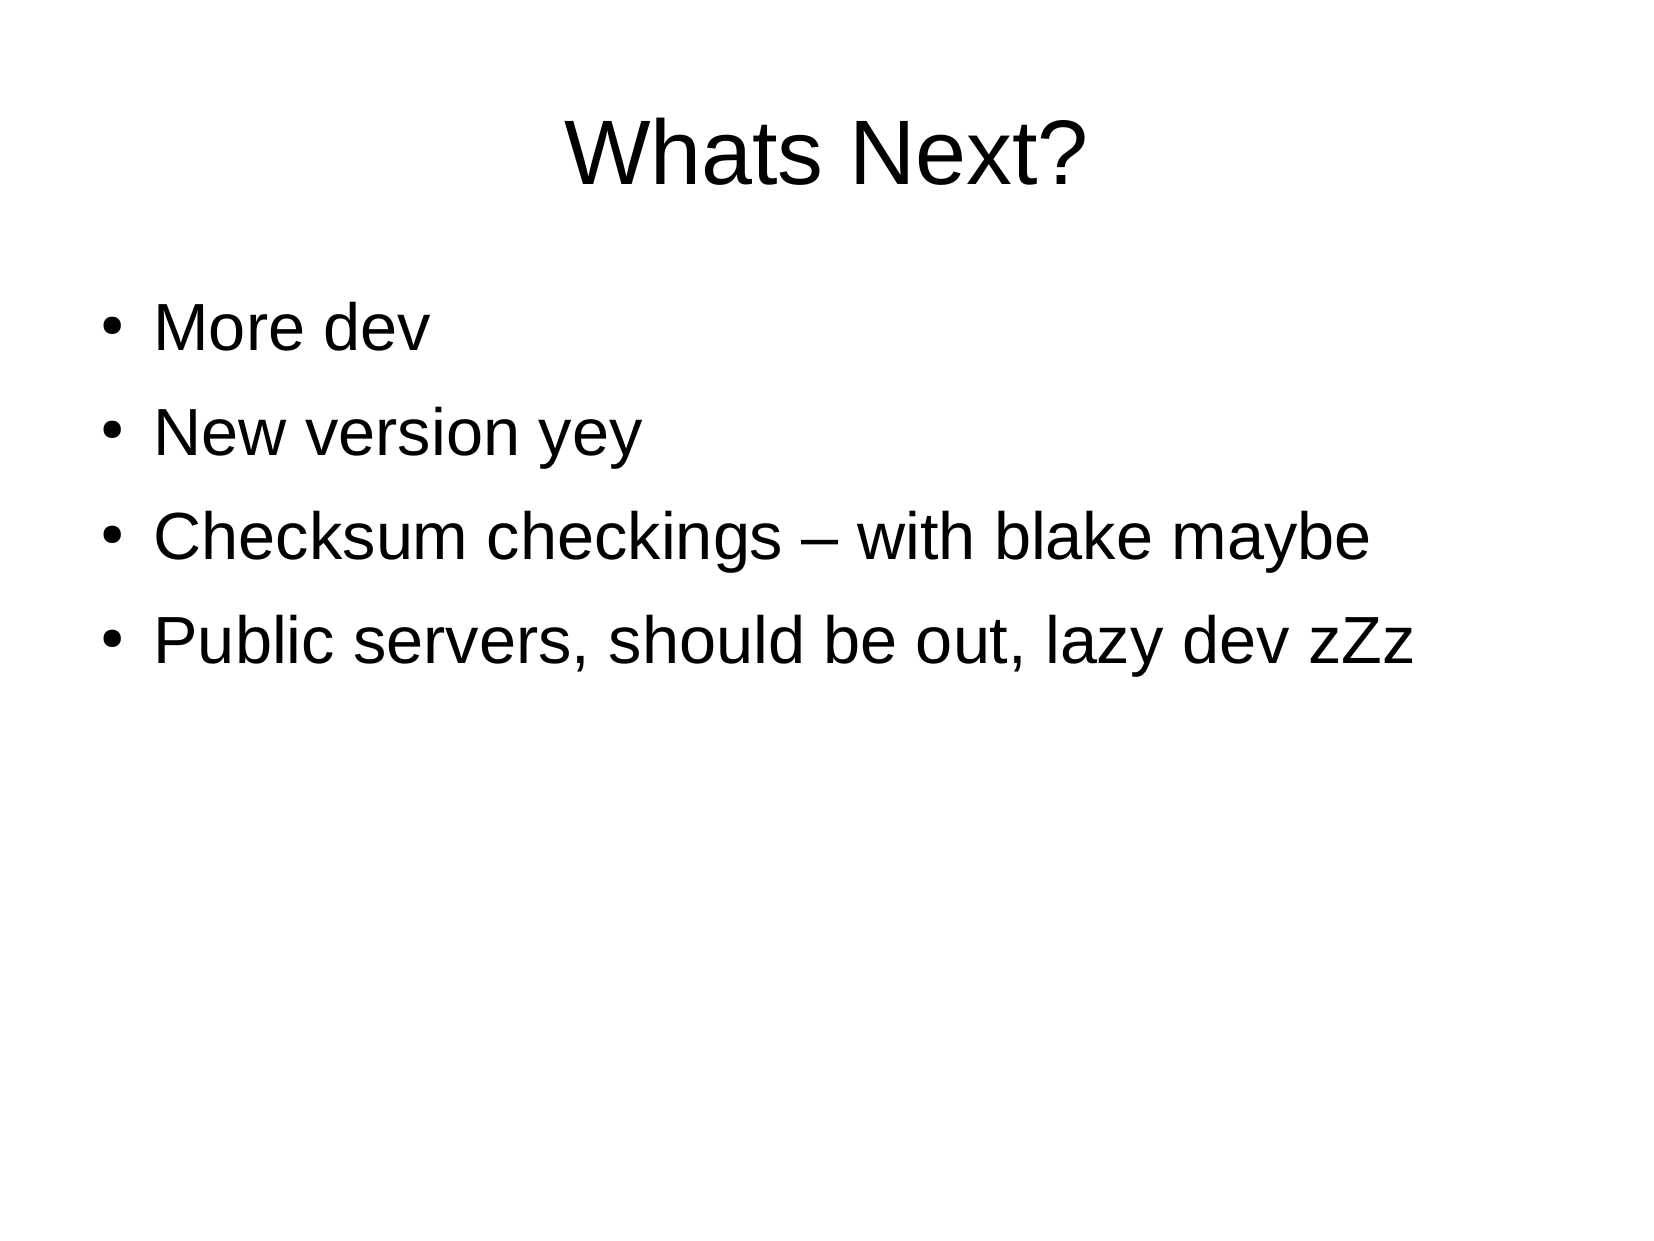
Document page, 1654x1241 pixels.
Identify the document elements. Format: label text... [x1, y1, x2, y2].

list More dev New version yey Checksum checkings – with blake maybe Public servers, should be out, lazy dev zZz [82, 290, 1571, 1010]
title Whats Next? [82, 49, 1571, 257]
